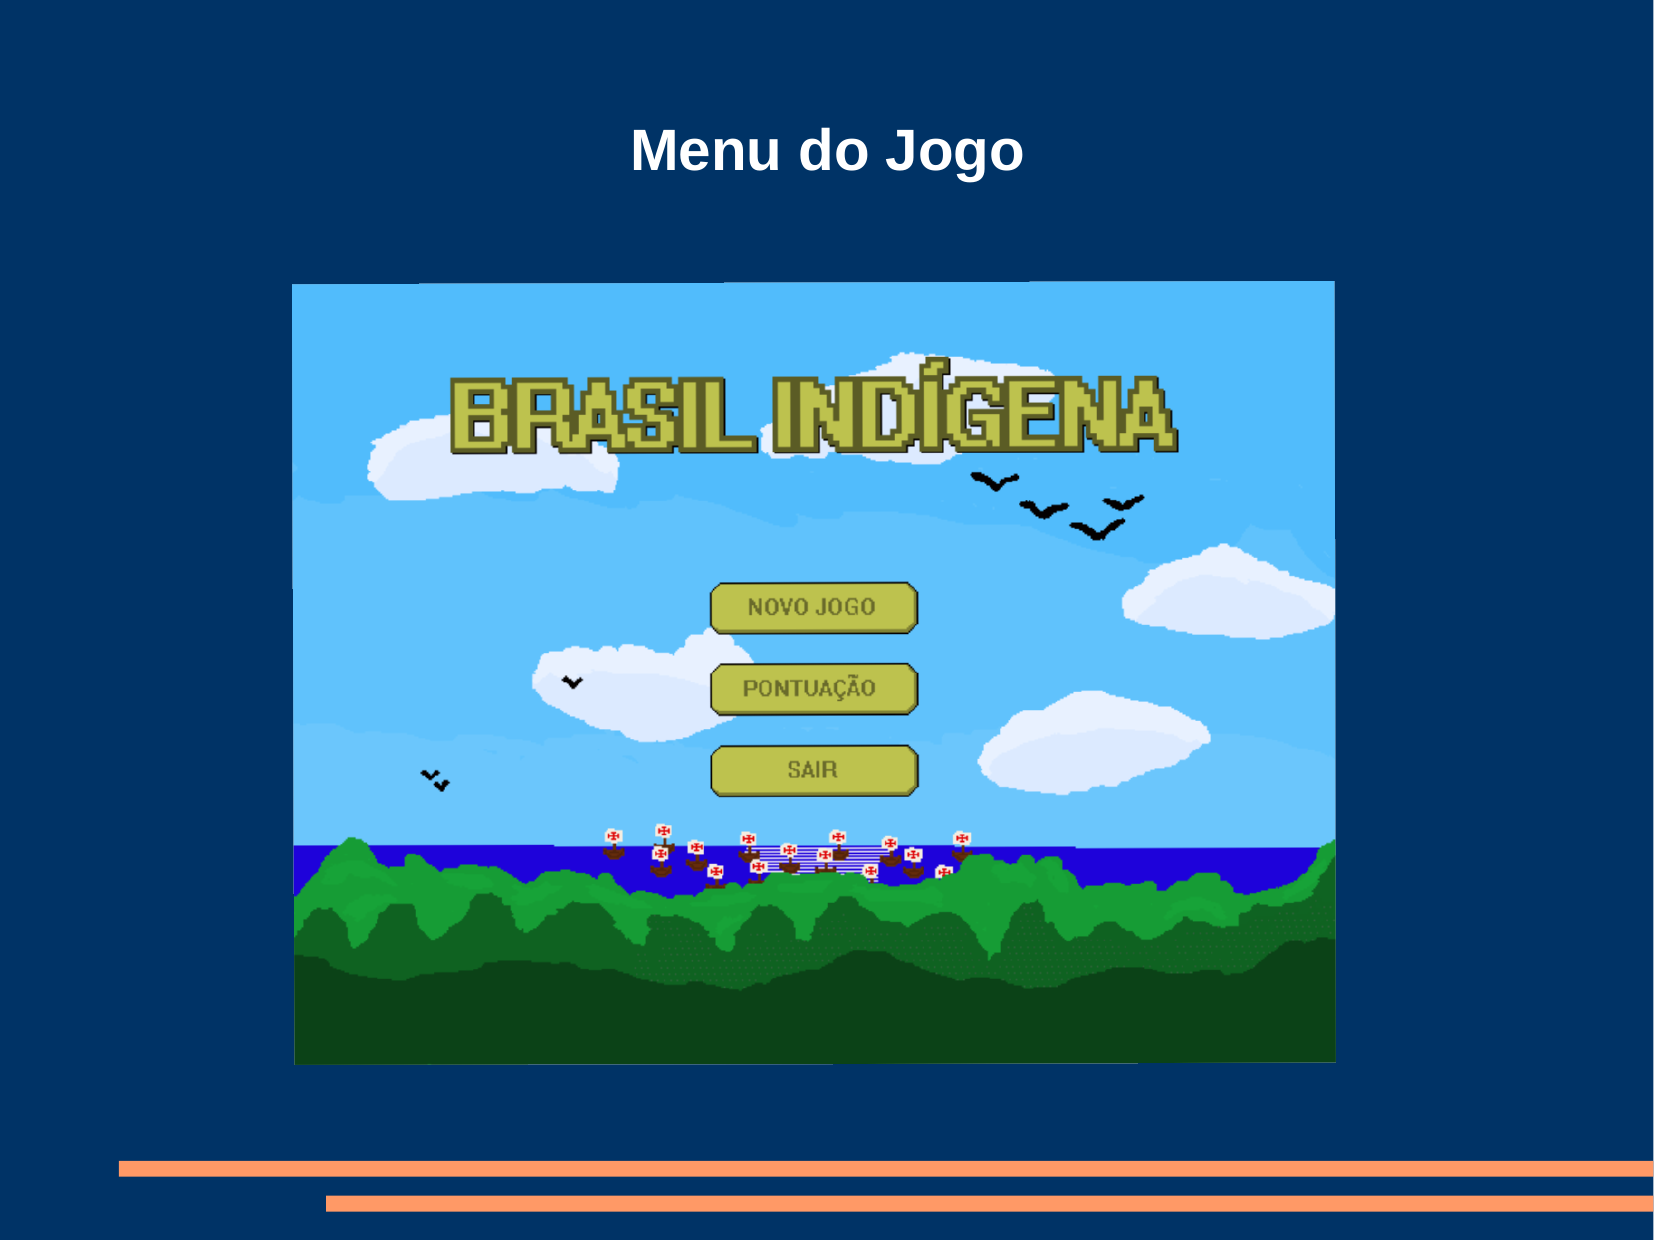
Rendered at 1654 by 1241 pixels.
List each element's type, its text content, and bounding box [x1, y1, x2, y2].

picture [291, 280, 1336, 1066]
title Menu do Jogo [121, 46, 1534, 254]
